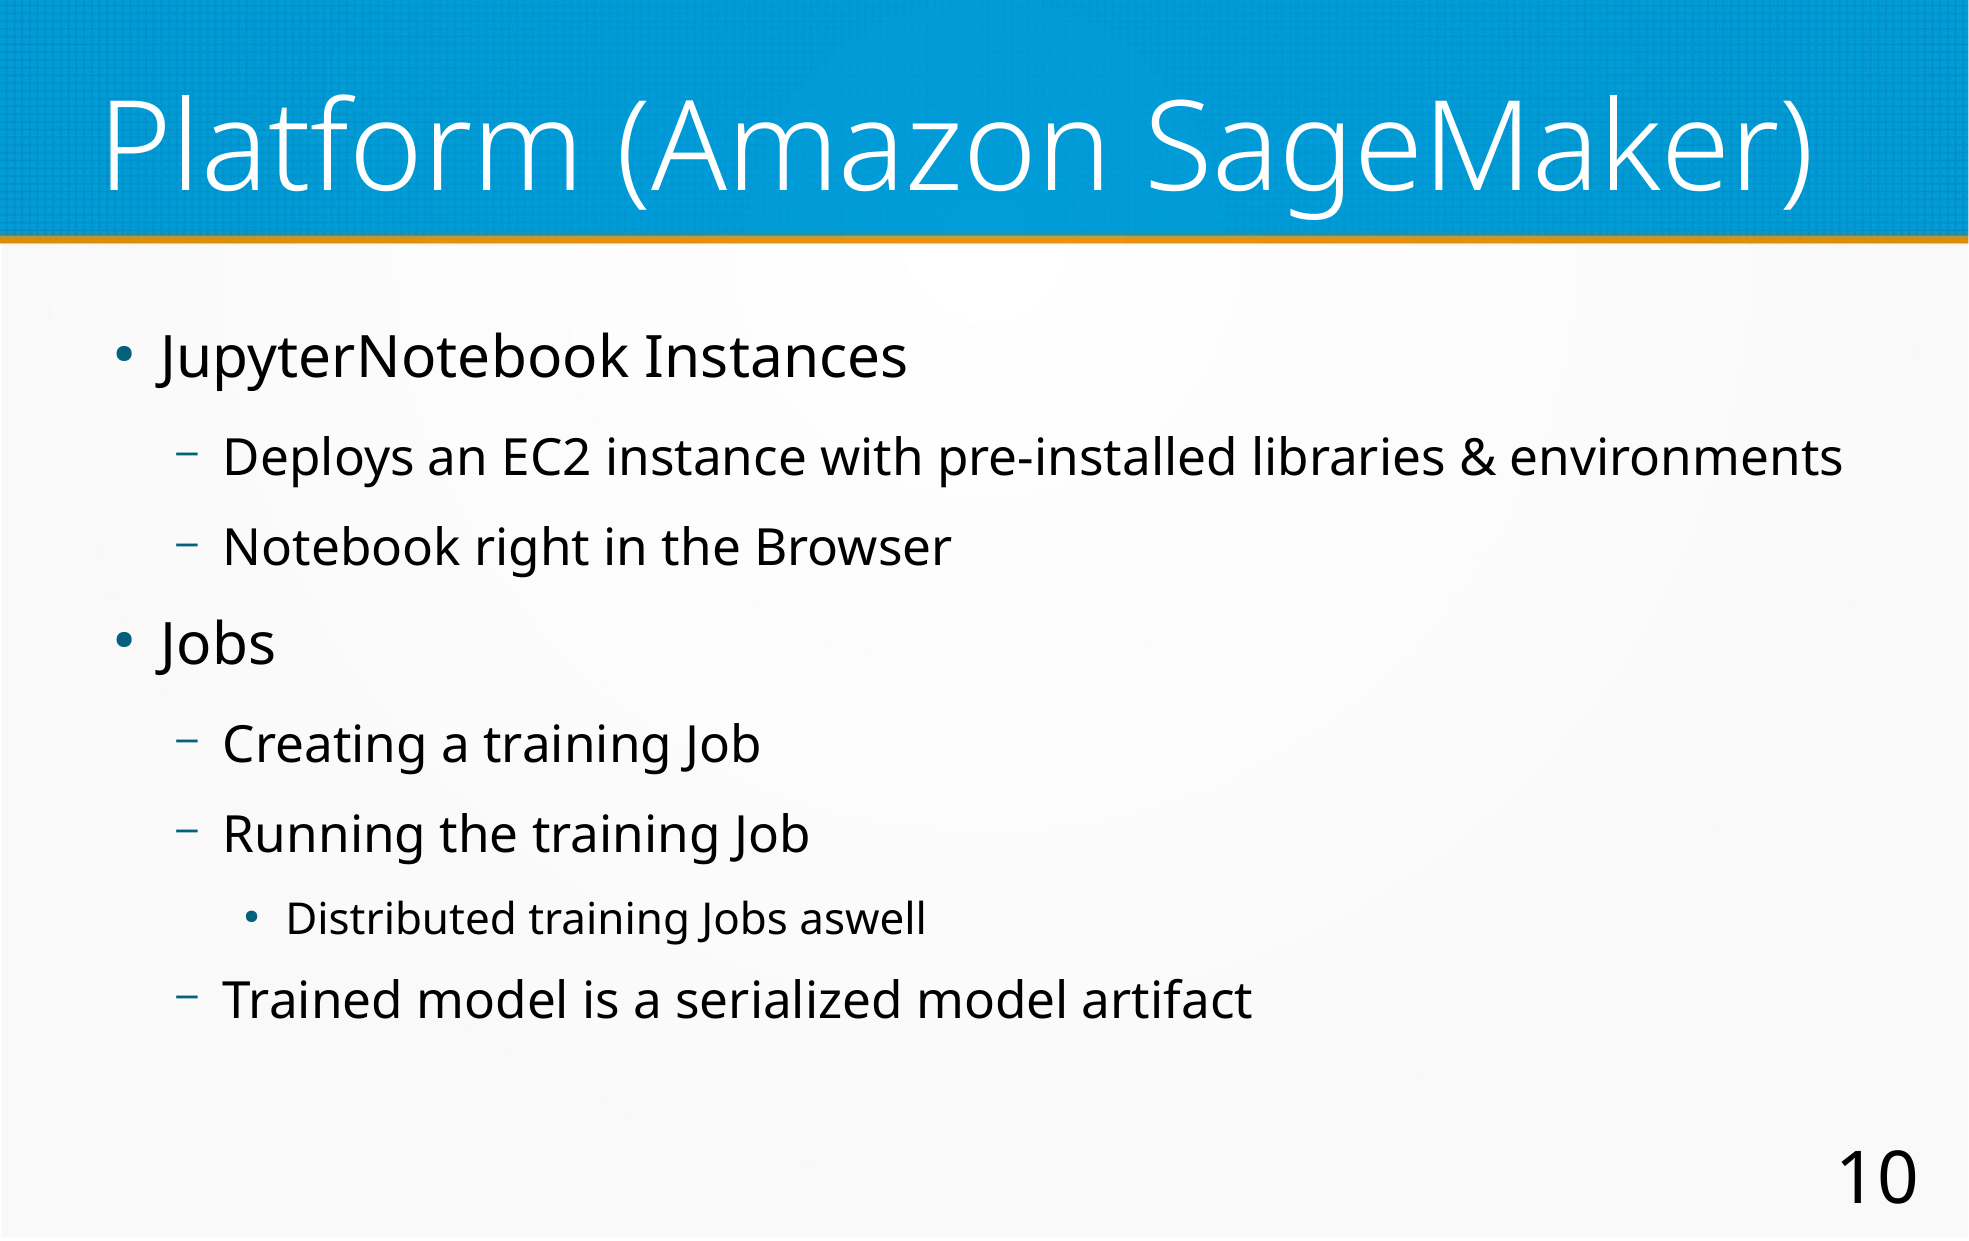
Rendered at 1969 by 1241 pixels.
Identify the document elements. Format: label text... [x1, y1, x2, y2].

title Platform (Amazon SageMaker) [98, 19, 1870, 227]
list JupyterNotebook Instances Deploys an EC2 instance with pre-installed libraries & environments Notebook right in the Browser Jobs Creating a training Job Running the training Job Distributed training Jobs aswell Trained model is a serialized model artifact [98, 315, 1861, 1081]
text_box 10 [1830, 1127, 1966, 1224]
picture [0, 233, 1969, 1241]
